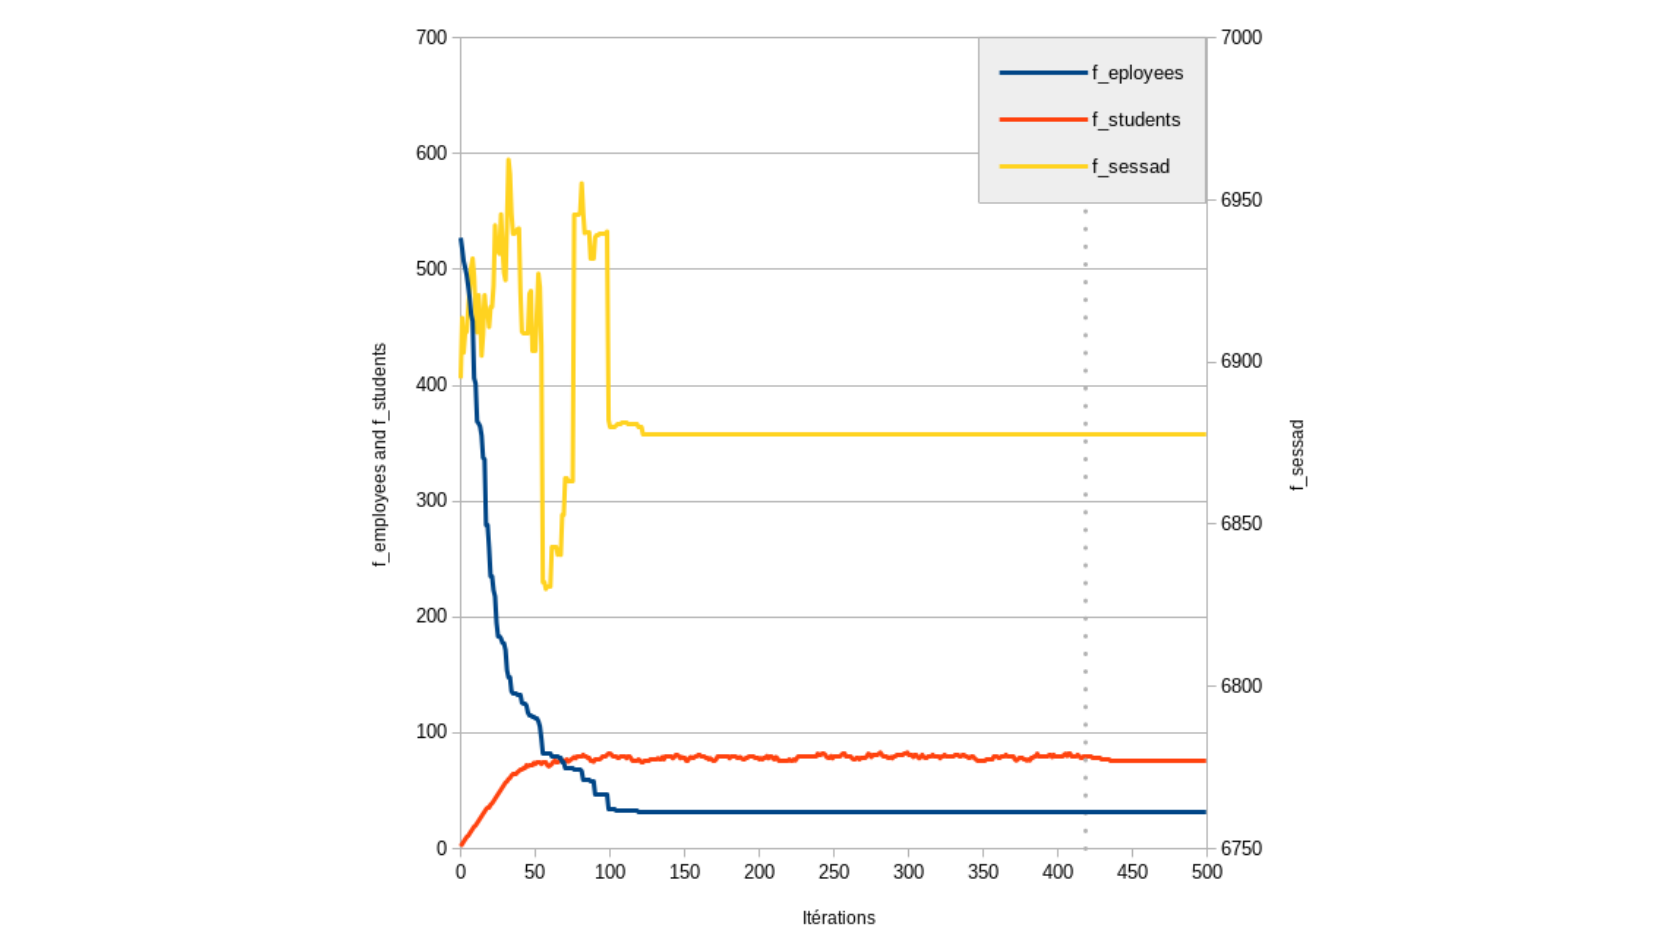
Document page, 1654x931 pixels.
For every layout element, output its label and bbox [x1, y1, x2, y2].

picture [327, 0, 1331, 931]
